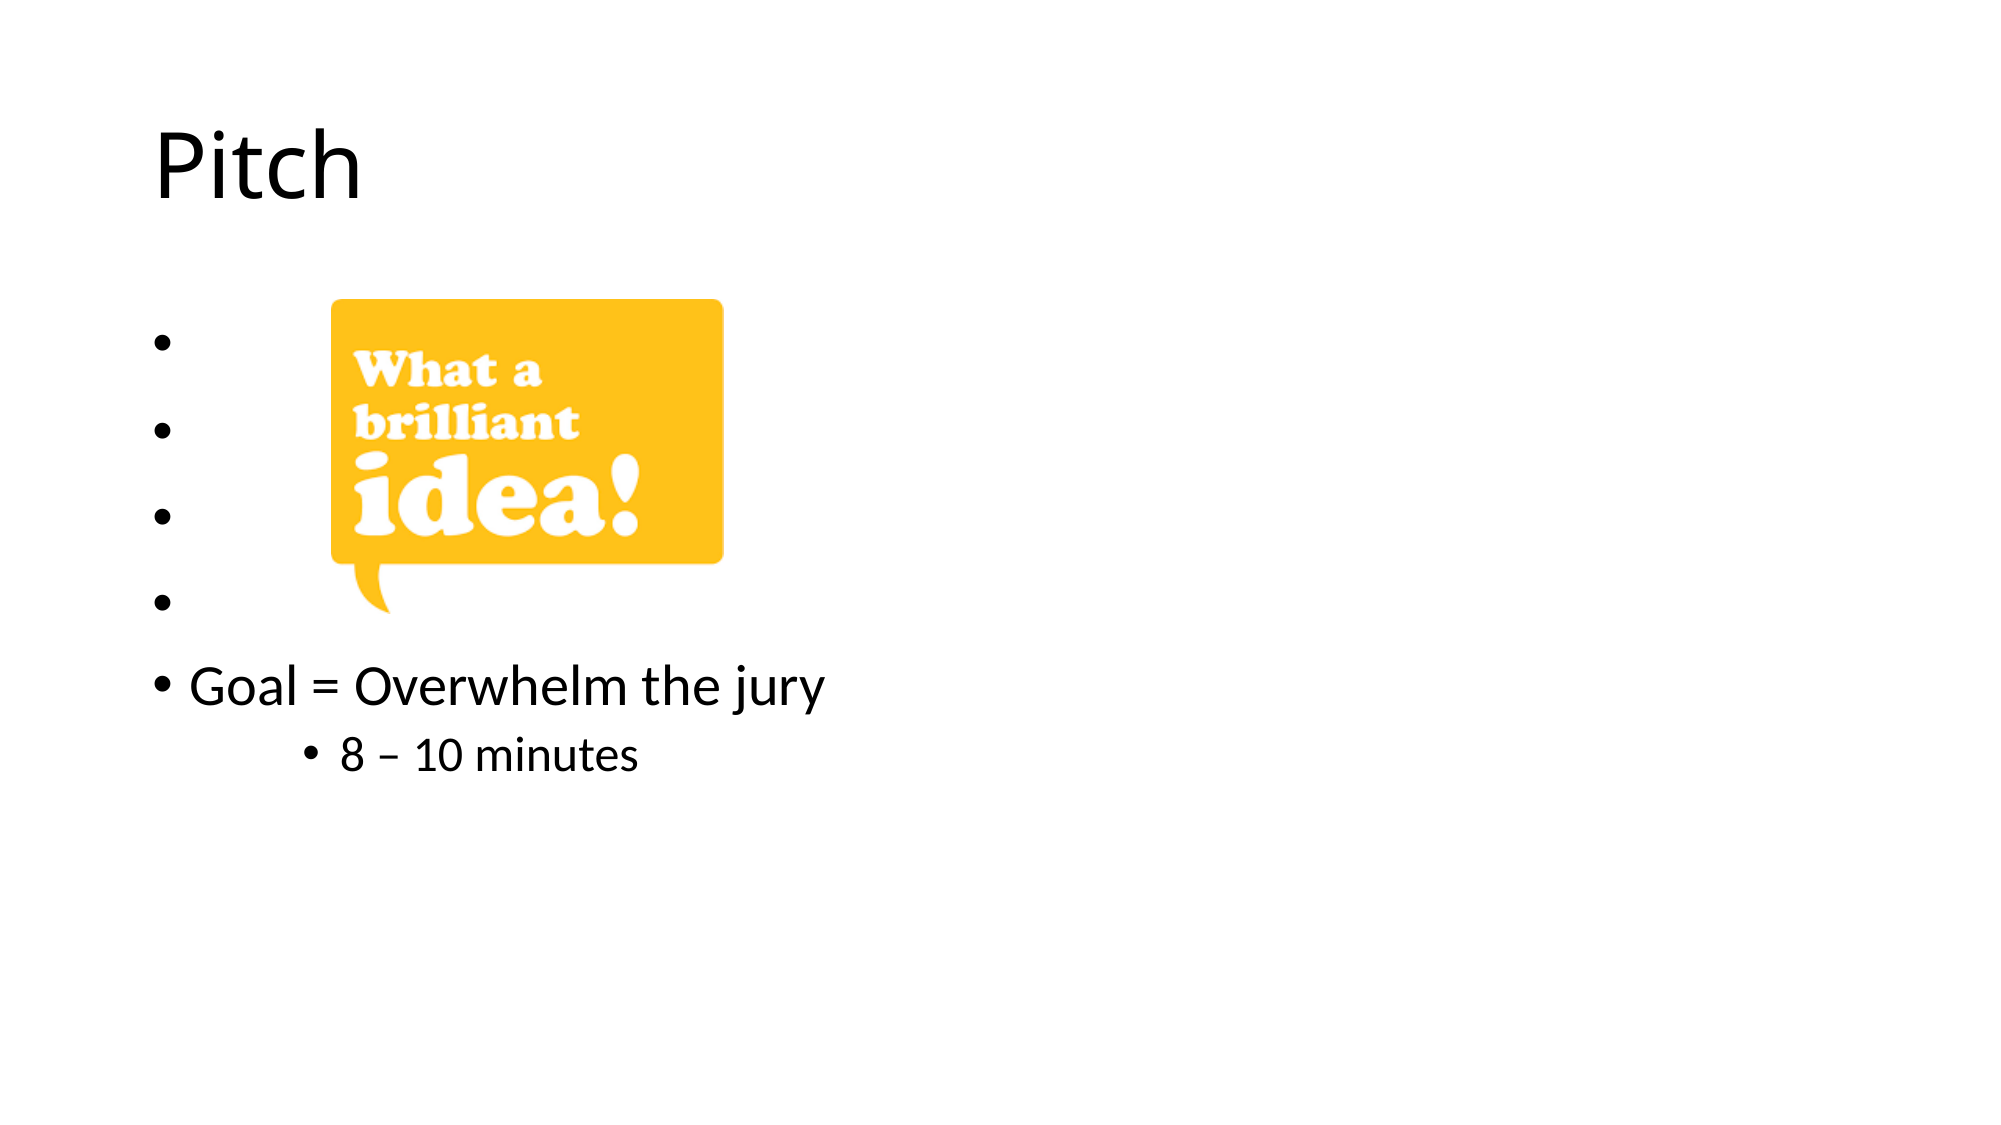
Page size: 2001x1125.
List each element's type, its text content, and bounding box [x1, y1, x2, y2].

picture [331, 299, 724, 614]
list Goal = Overwhelm the jury 8 – 10 minutes [137, 299, 1863, 1014]
title Pitch [137, 59, 1863, 278]
